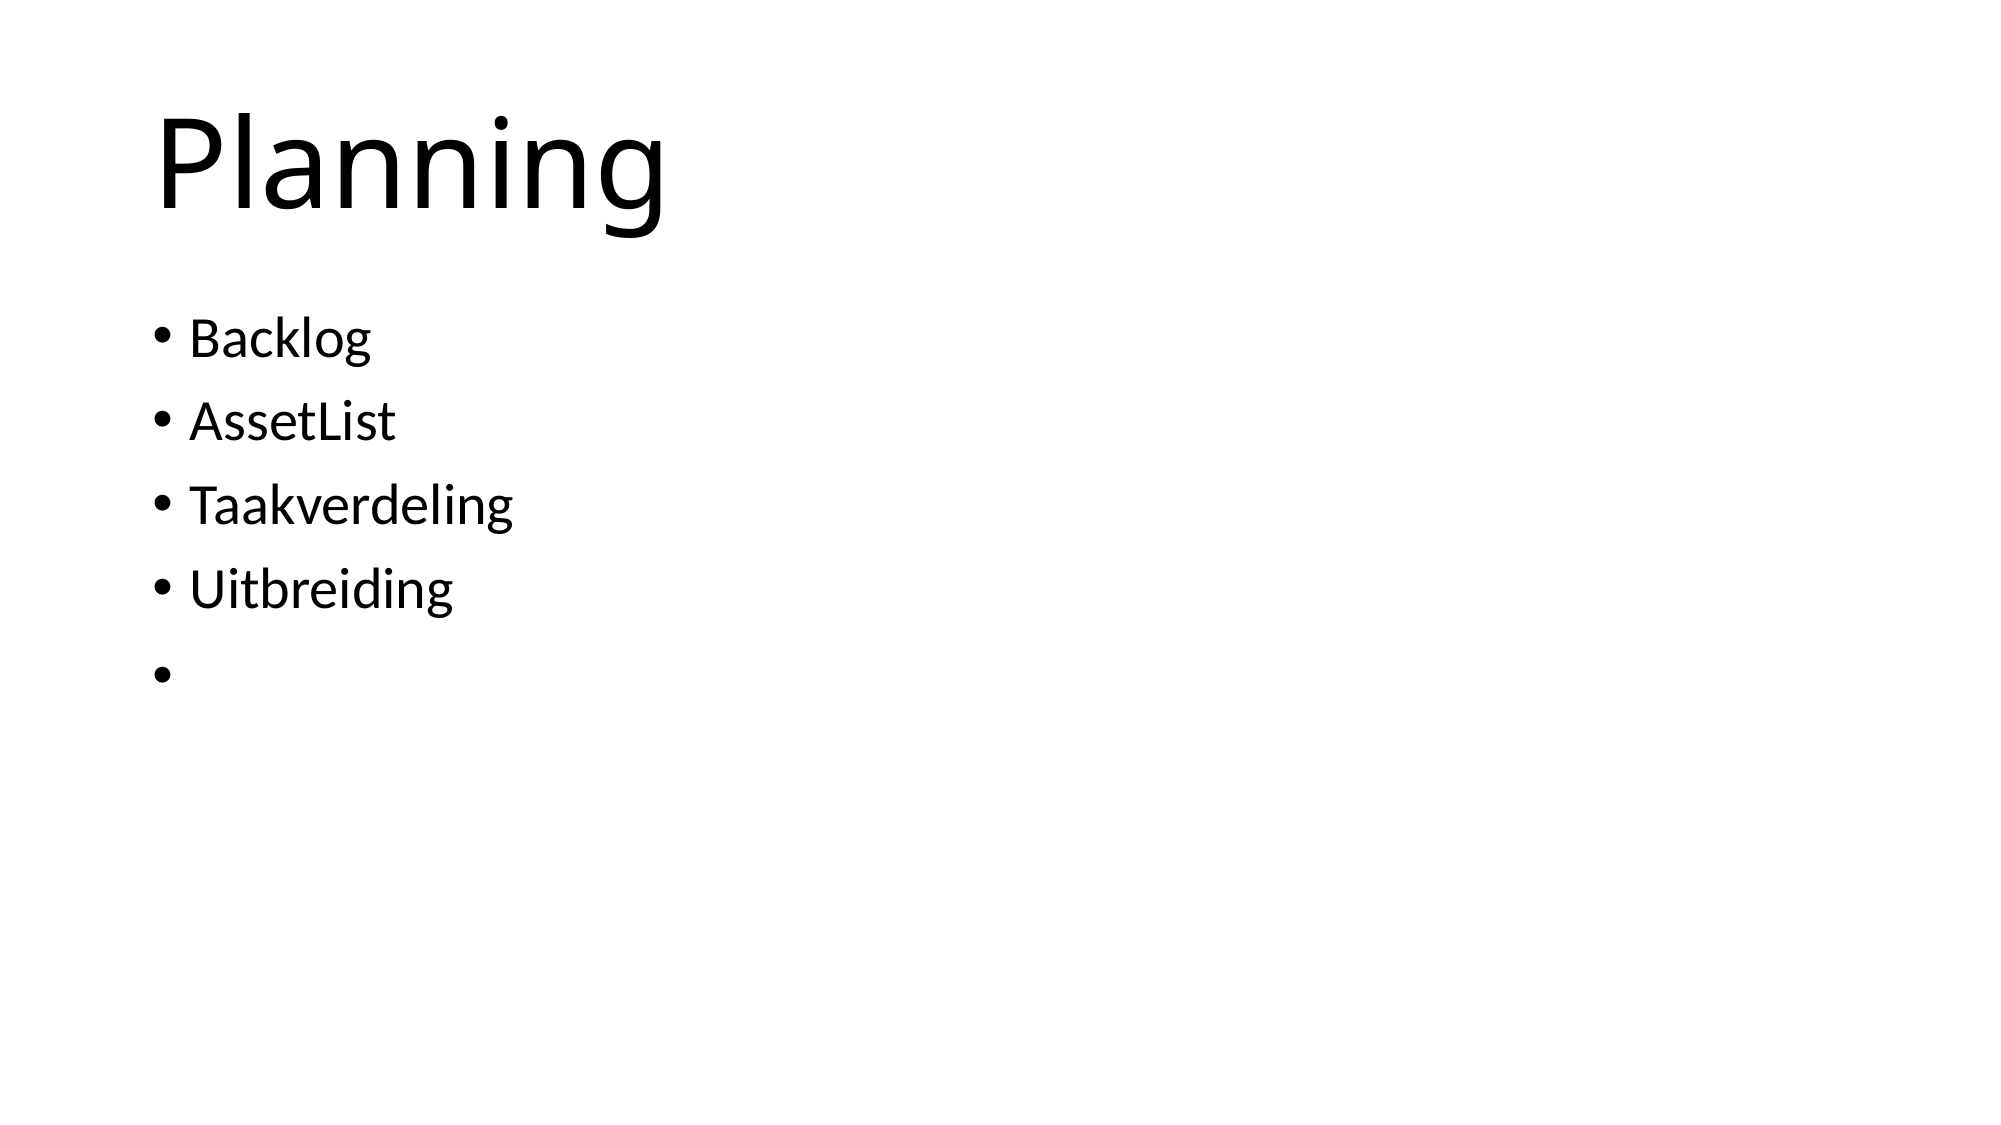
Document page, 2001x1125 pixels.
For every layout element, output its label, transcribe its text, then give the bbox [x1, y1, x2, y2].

title Planning [137, 59, 1863, 278]
list Backlog AssetList Taakverdeling Uitbreiding [137, 299, 560, 1014]
